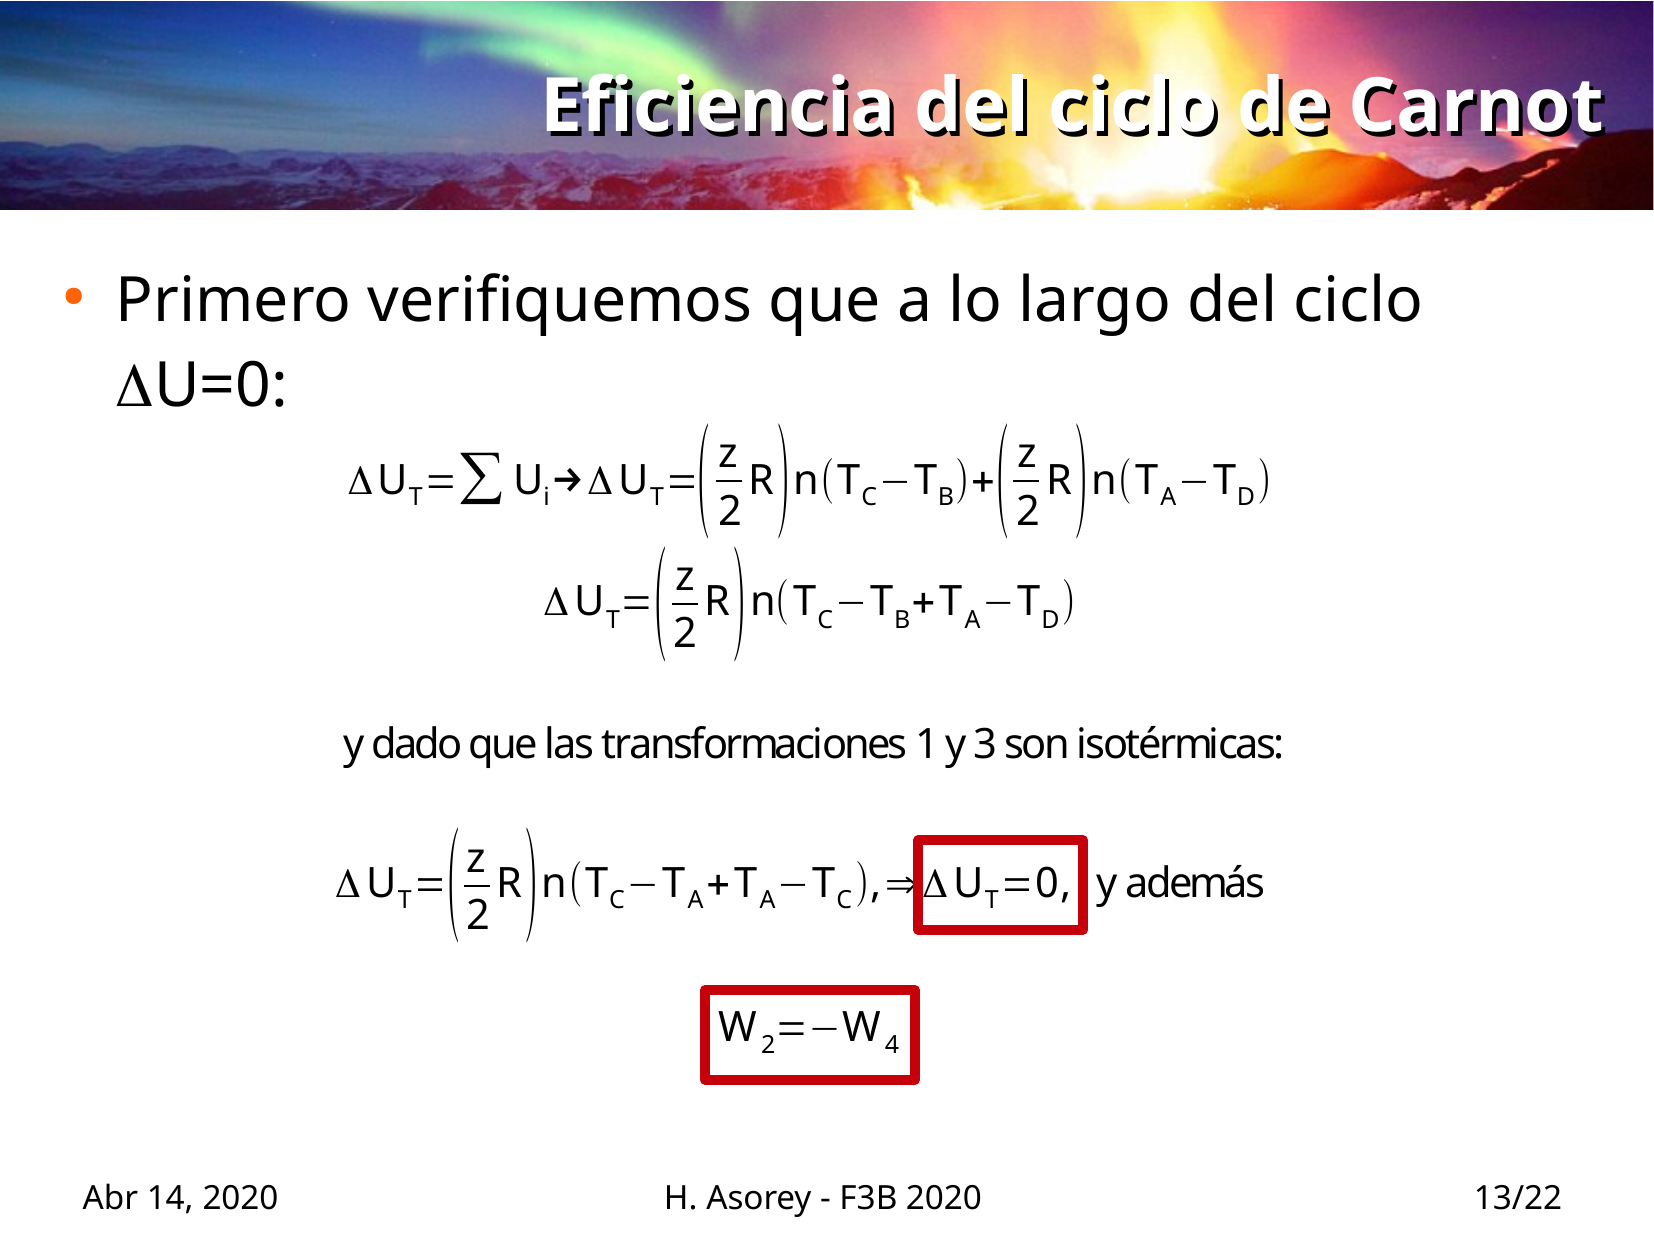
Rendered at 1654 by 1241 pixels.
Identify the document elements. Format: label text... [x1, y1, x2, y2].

picture [0, 1, 1654, 210]
title Eficiencia del ciclo de Carnot [45, 15, 1606, 191]
chart [710, 995, 910, 1060]
chart [327, 421, 1290, 1060]
list Primero verifiquemos que a lo largo del ciclo DU=0: [45, 255, 1606, 1156]
